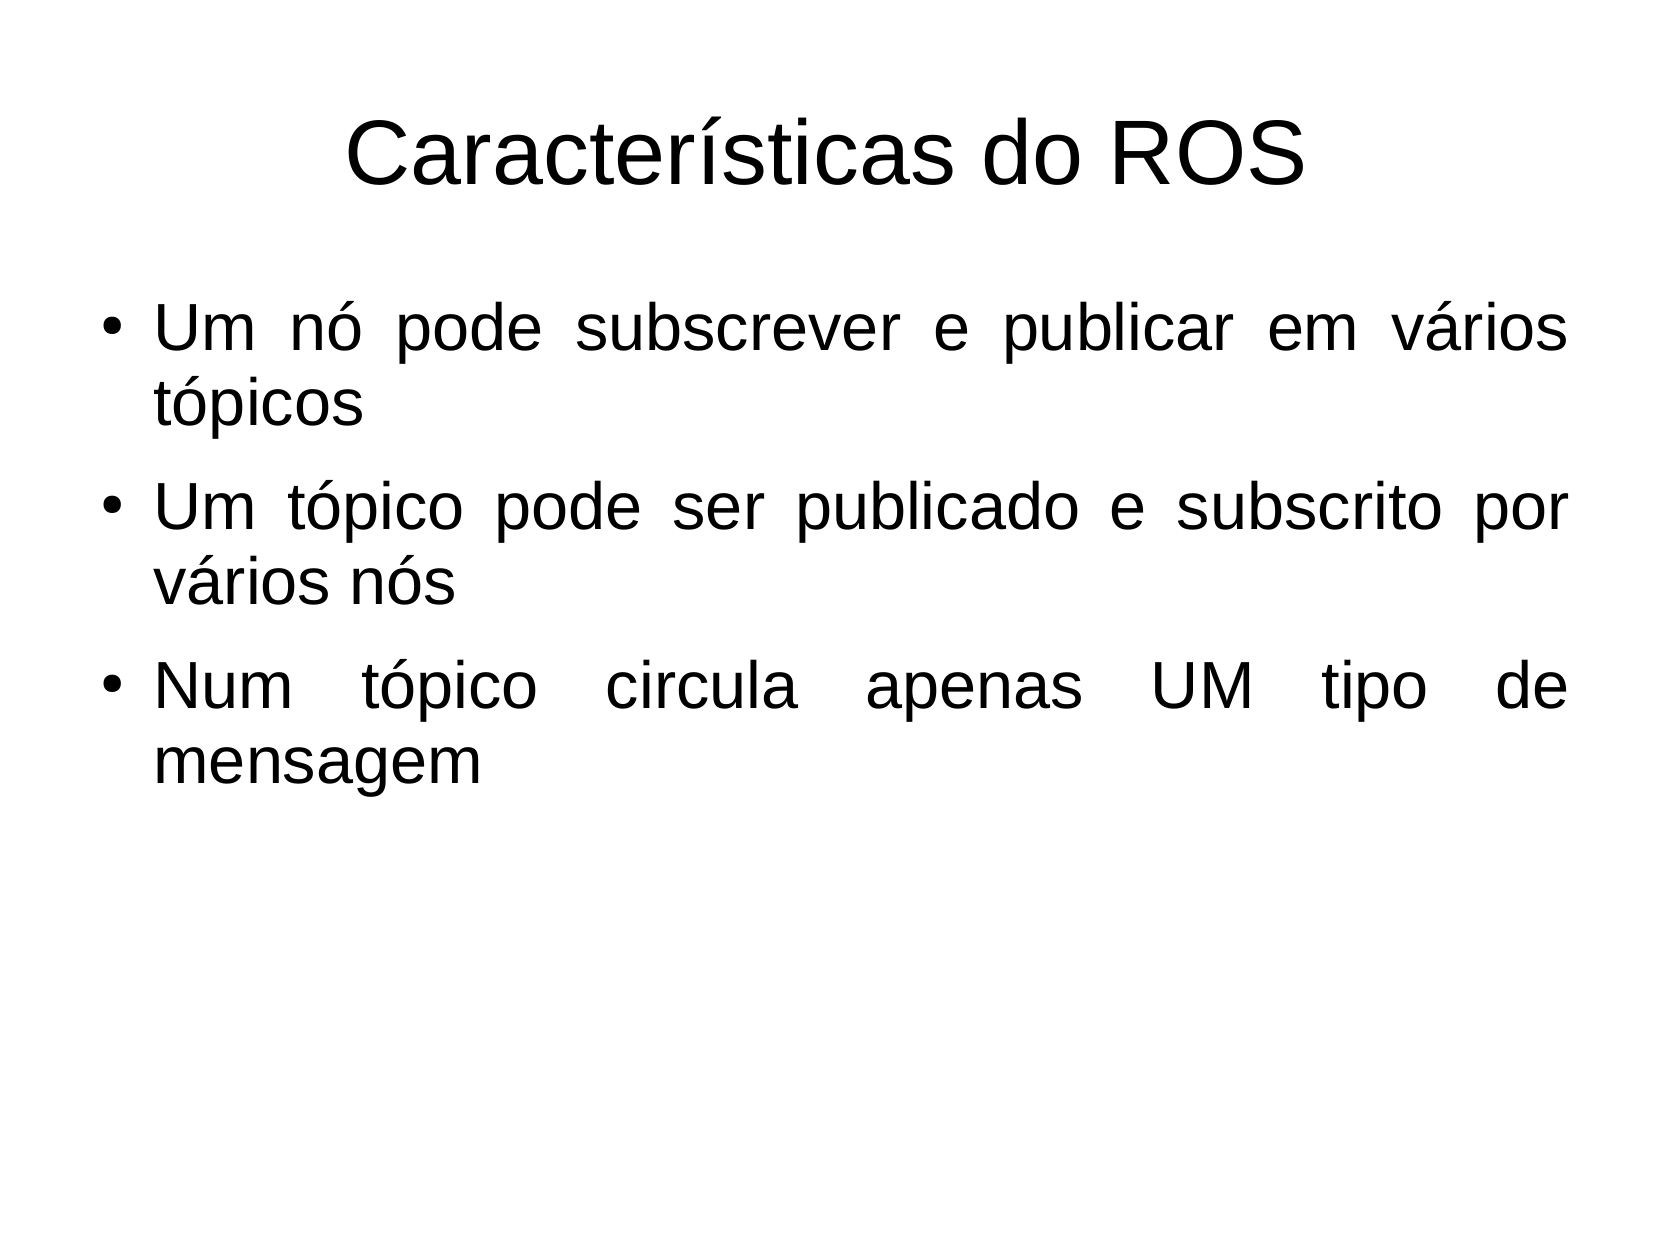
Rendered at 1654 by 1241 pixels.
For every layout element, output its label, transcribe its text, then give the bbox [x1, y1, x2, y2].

list Um nó pode subscrever e publicar em vários tópicos Um tópico pode ser publicado e subscrito por vários nós Num tópico circula apenas UM tipo de mensagem [82, 290, 1571, 1010]
title Características do ROS [82, 49, 1571, 257]
